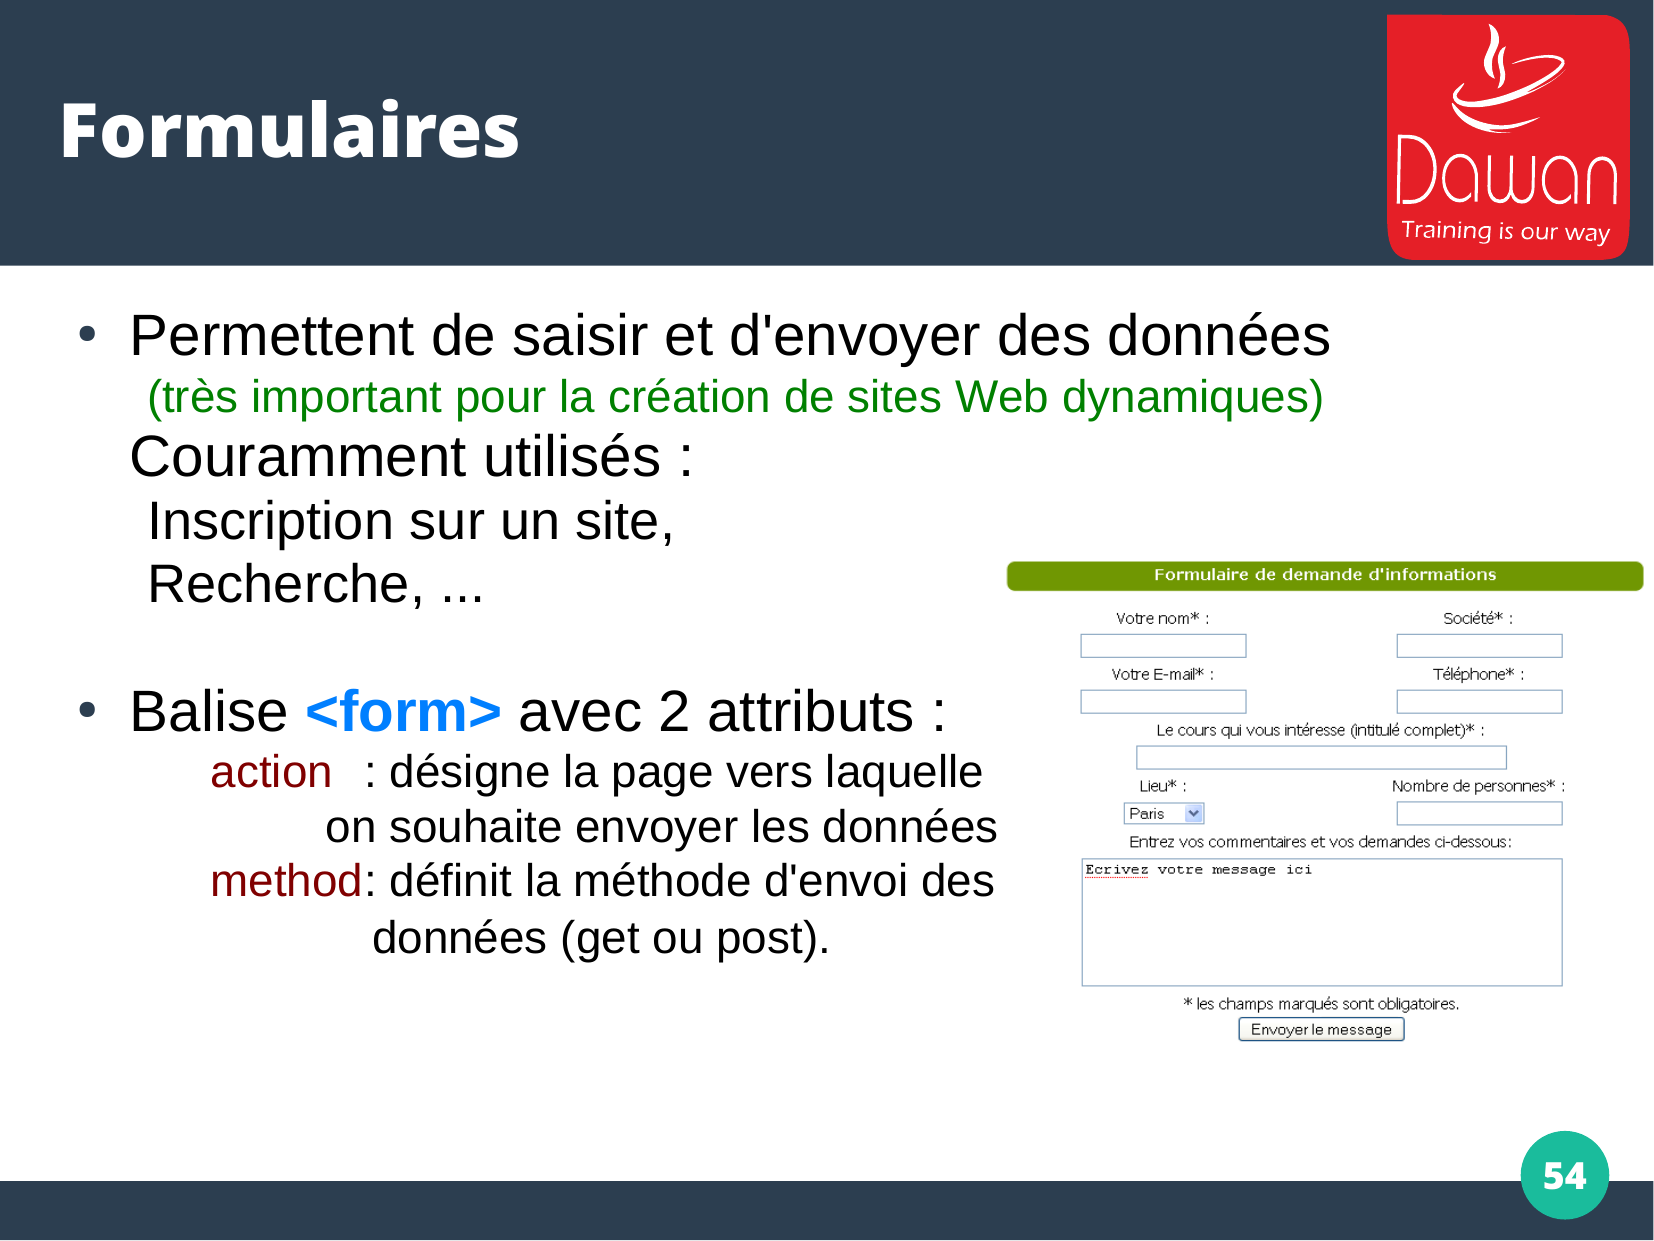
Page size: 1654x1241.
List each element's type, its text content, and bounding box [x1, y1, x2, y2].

picture [994, 555, 1654, 1063]
list Permettent de saisir et d'envoyer des données (très important pour la création de sites Web dynamiques) Couramment utilisés : Inscription sur un site, Recherche, ... Balise <form> avec 2 attributs : action : désigne la page vers laquelle on souhaite envoyer les données method : définit la méthode d'envoi des données (get ou post). [59, 307, 1595, 1134]
title Formulaires [59, 49, 1387, 207]
picture [1387, 14, 1630, 260]
